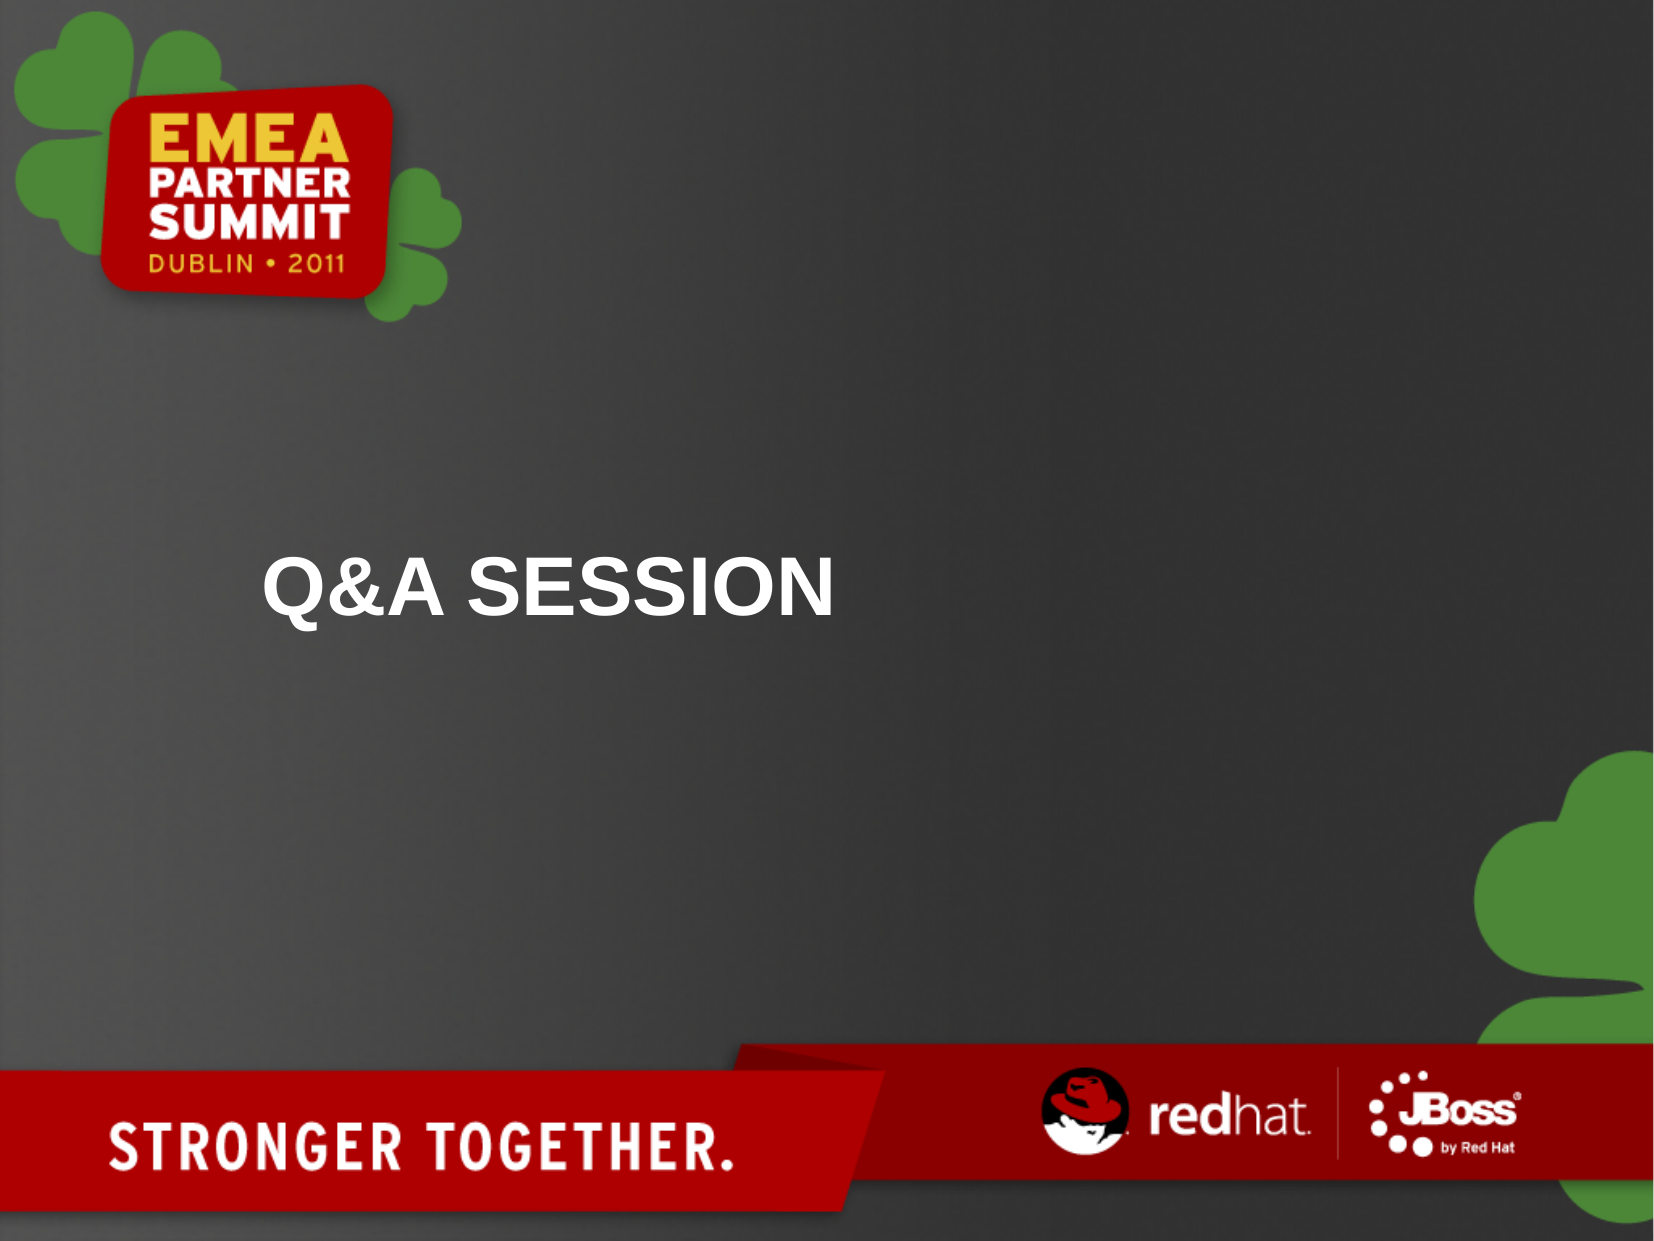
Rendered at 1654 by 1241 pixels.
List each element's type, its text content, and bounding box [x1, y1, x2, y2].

text_box Q&A SESSION [246, 486, 1485, 707]
picture [0, 0, 1654, 1241]
